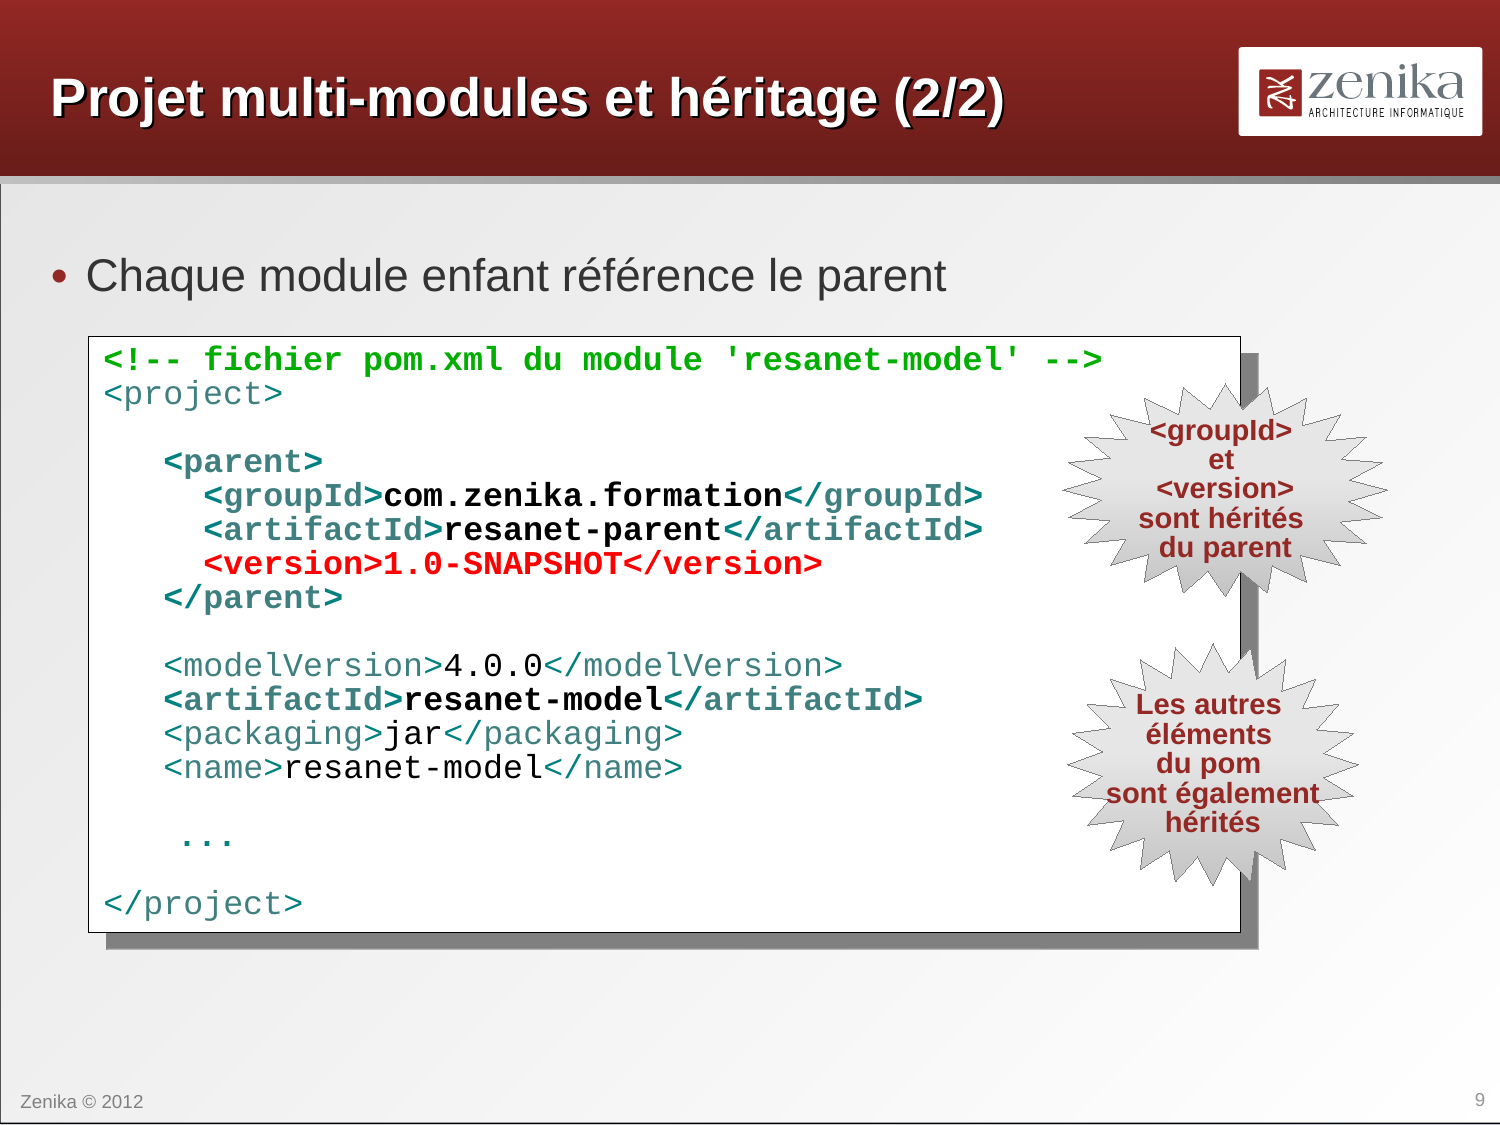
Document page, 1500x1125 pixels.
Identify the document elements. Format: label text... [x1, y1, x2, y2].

picture [1257, 58, 1464, 125]
text_box <!-- fichier pom.xml du module 'resanet-model' --> <project> <parent> <groupId>com.zenika.formation</groupId> <artifactId>resanet-parent</artifactId> <version>1.0-SNAPSHOT</version> </parent> <modelVersion>4.0.0</modelVersion> <artifactId>resanet-model</artifactId> <packaging>jar</packaging> <name>resanet-model</name> ... </project> [88, 336, 1241, 933]
list Chaque module enfant référence le parent [50, 249, 1435, 1079]
text_box <groupId> et <version> sont hérités du parent [1062, 383, 1388, 597]
title Projet multi-modules et héritage (2/2) [50, 15, 1206, 180]
text_box Les autres éléments du pom sont également hérités [1067, 643, 1359, 886]
